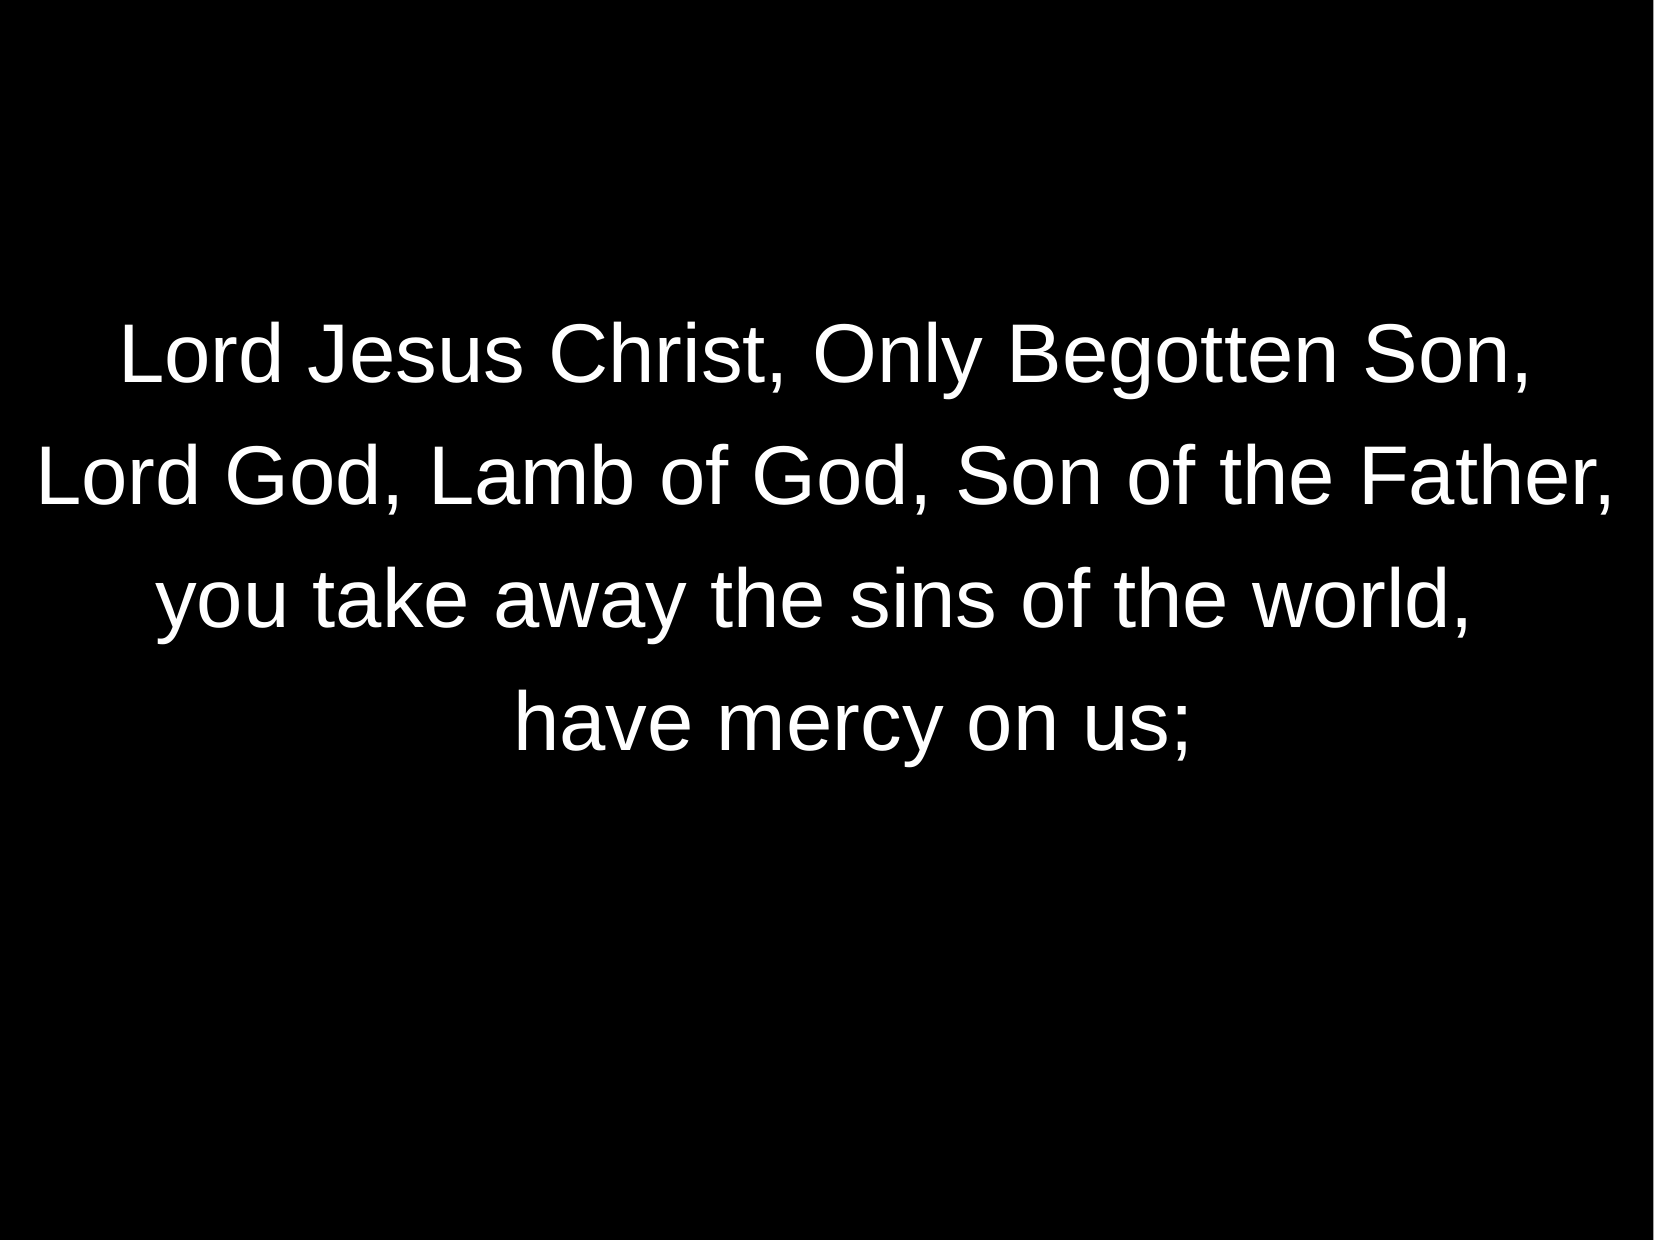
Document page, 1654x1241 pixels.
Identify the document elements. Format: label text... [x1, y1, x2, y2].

list Lord Jesus Christ, Only Begotten Son, Lord God, Lamb of God, Son of the Father, you take away the sins of the world, have mercy on us; [0, 307, 1654, 1229]
